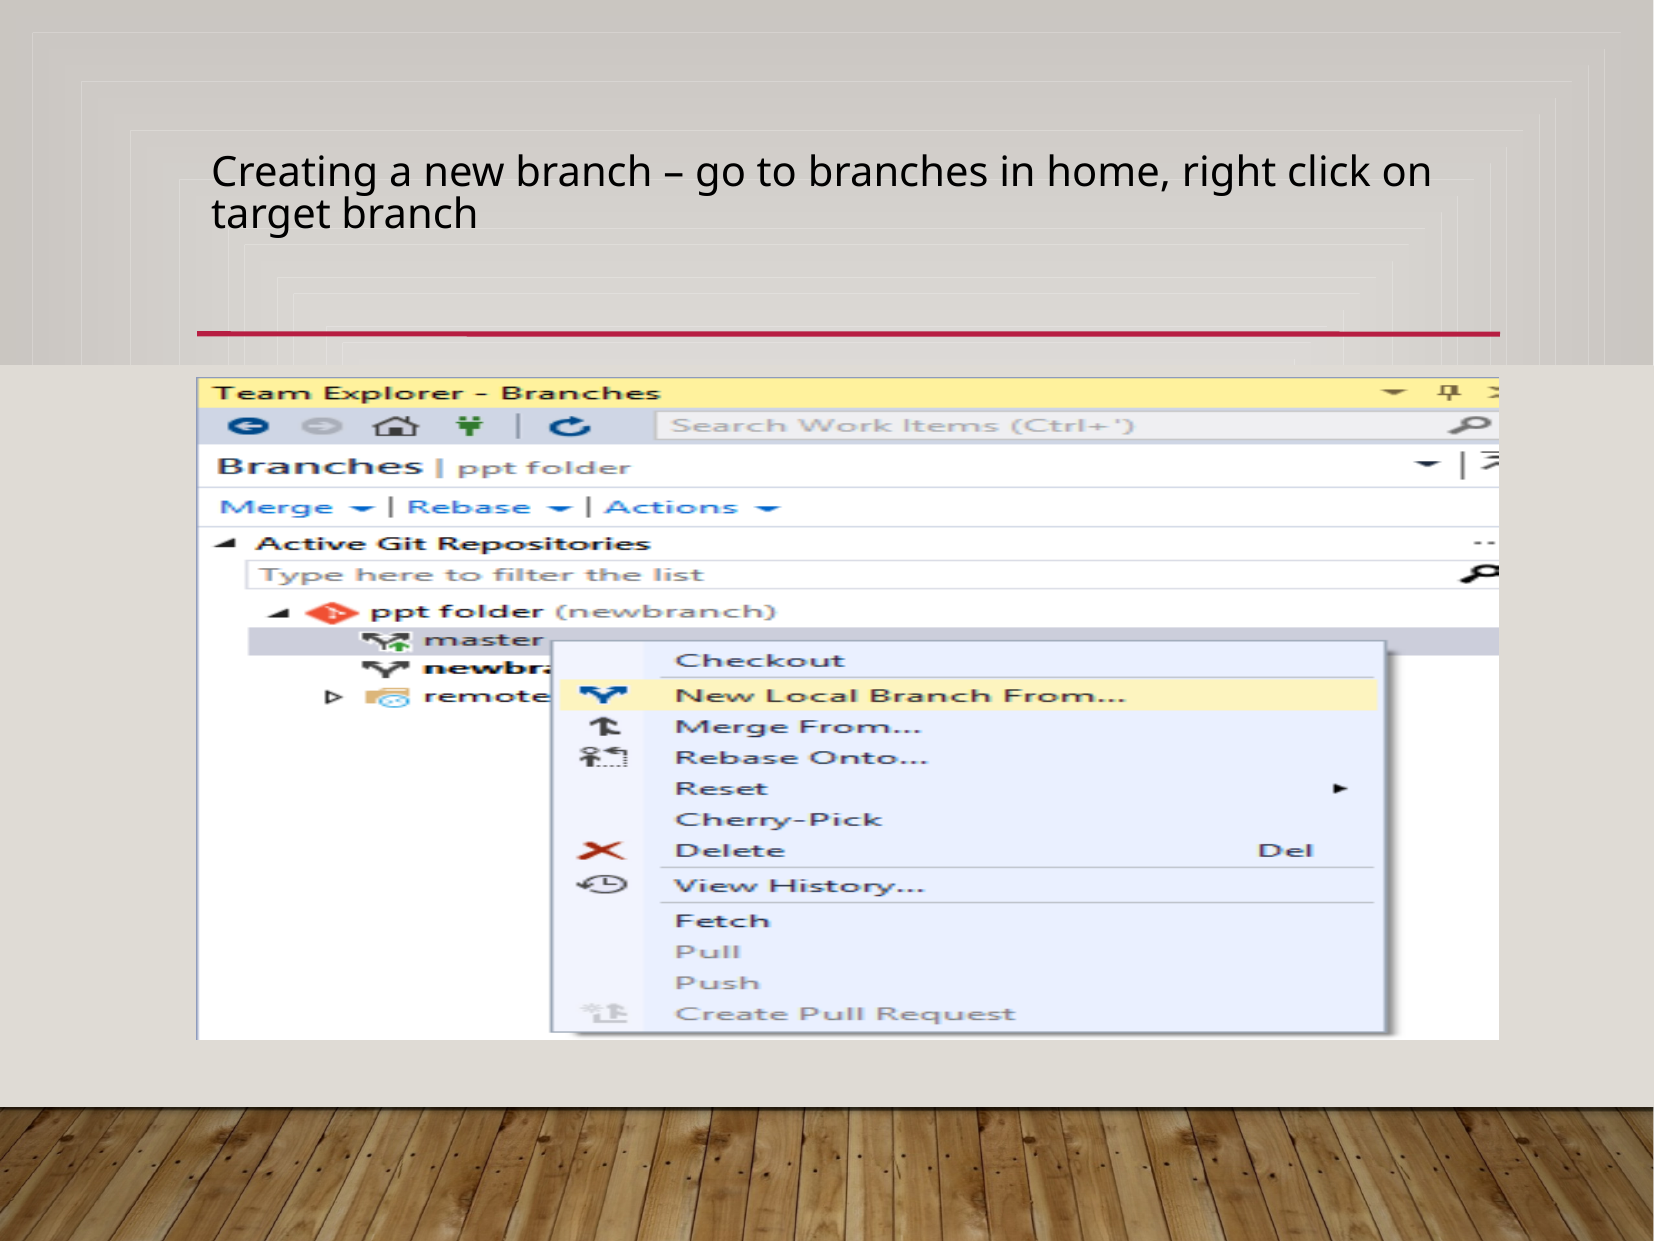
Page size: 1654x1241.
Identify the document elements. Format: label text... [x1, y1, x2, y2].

title Creating a new branch – go to branches in home, right click on target branch [196, 145, 1499, 335]
picture [196, 377, 1499, 1040]
picture [0, 1107, 1654, 1241]
